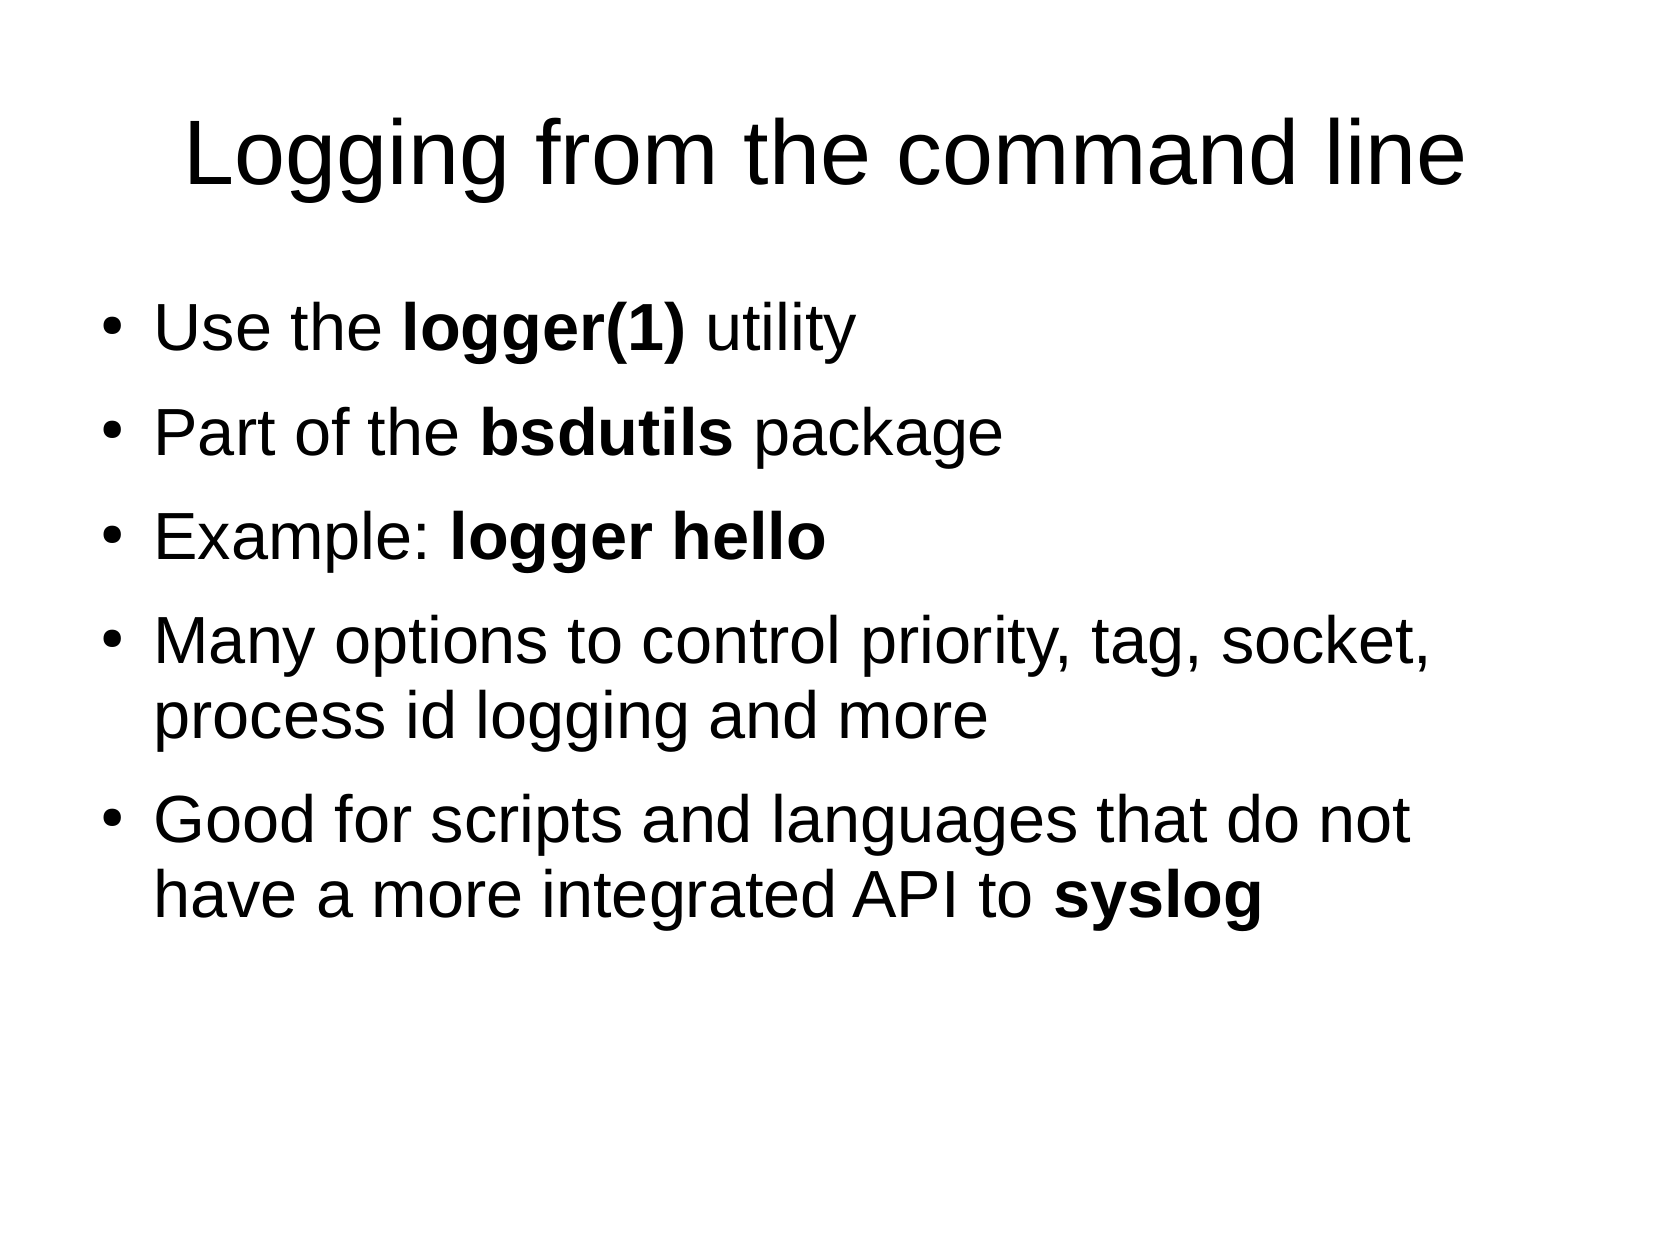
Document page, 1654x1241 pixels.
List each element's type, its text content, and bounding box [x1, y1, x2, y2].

list Use the logger(1) utility Part of the bsdutils package Example: logger hello Many options to control priority, tag, socket, process id logging and more Good for scripts and languages that do not have a more integrated API to syslog [82, 290, 1571, 1109]
title Logging from the command line [82, 49, 1571, 257]
